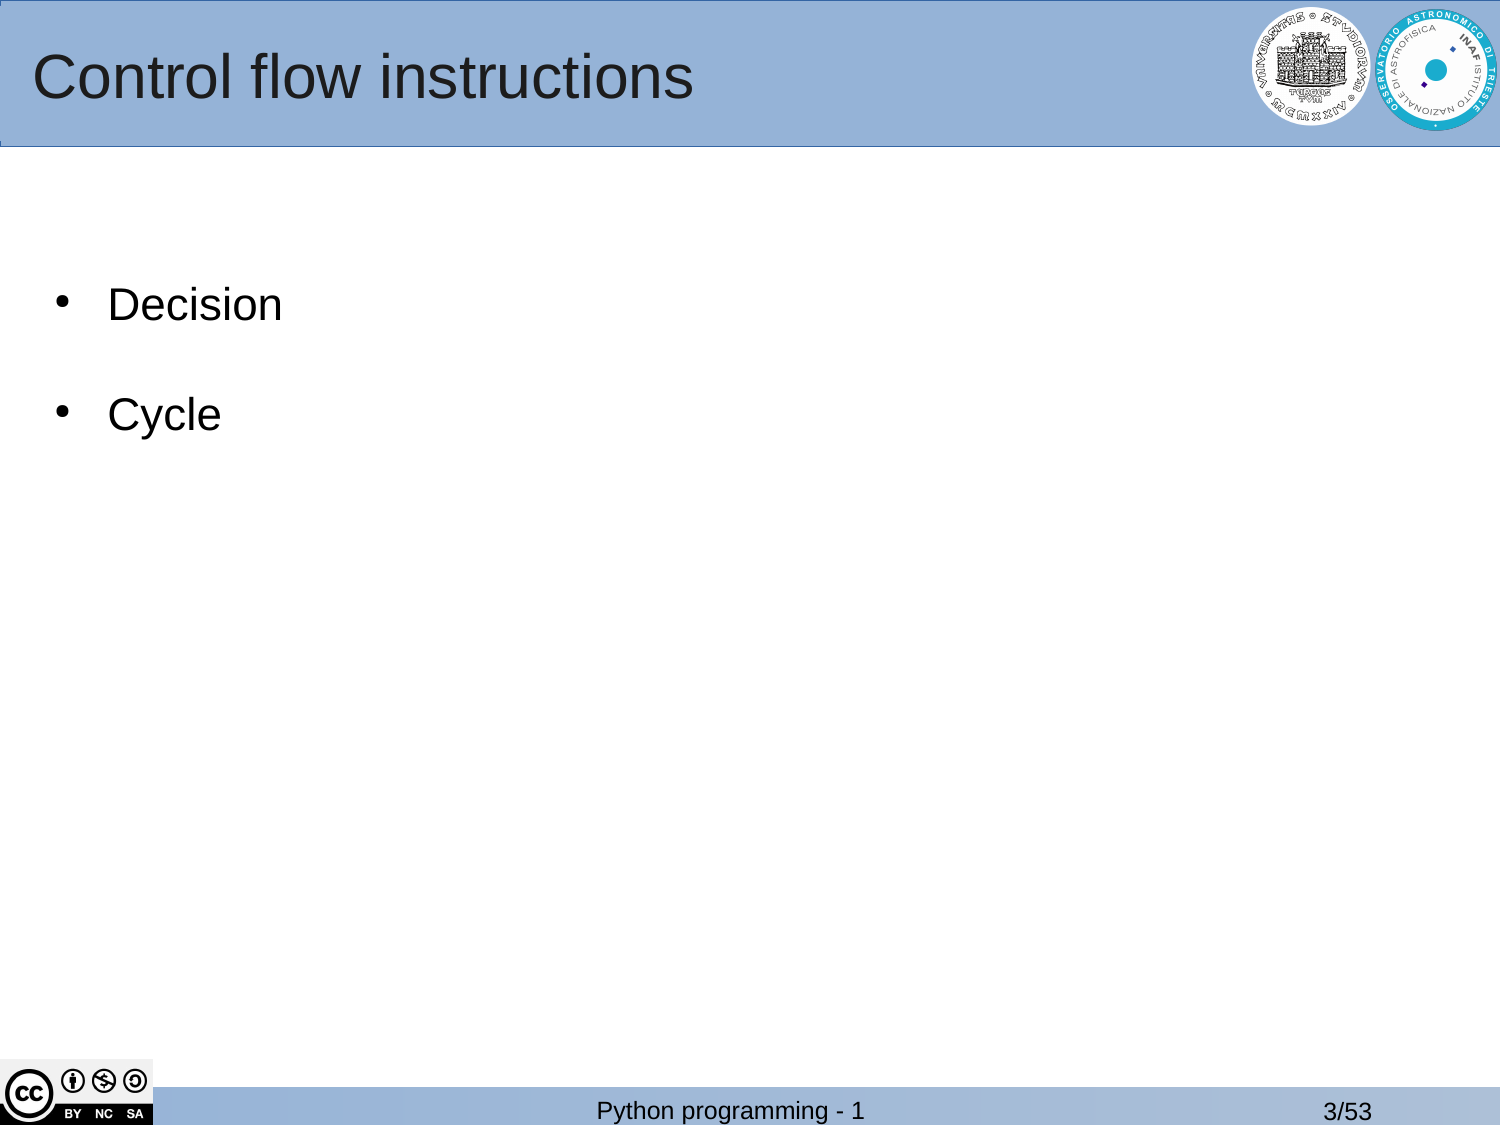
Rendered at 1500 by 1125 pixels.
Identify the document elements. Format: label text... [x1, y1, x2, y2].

picture [0, 1059, 153, 1125]
text_box Control flow instructions [0, 5, 1243, 141]
picture [1252, 0, 1500, 156]
list Decision Cycle [21, 157, 1455, 1030]
